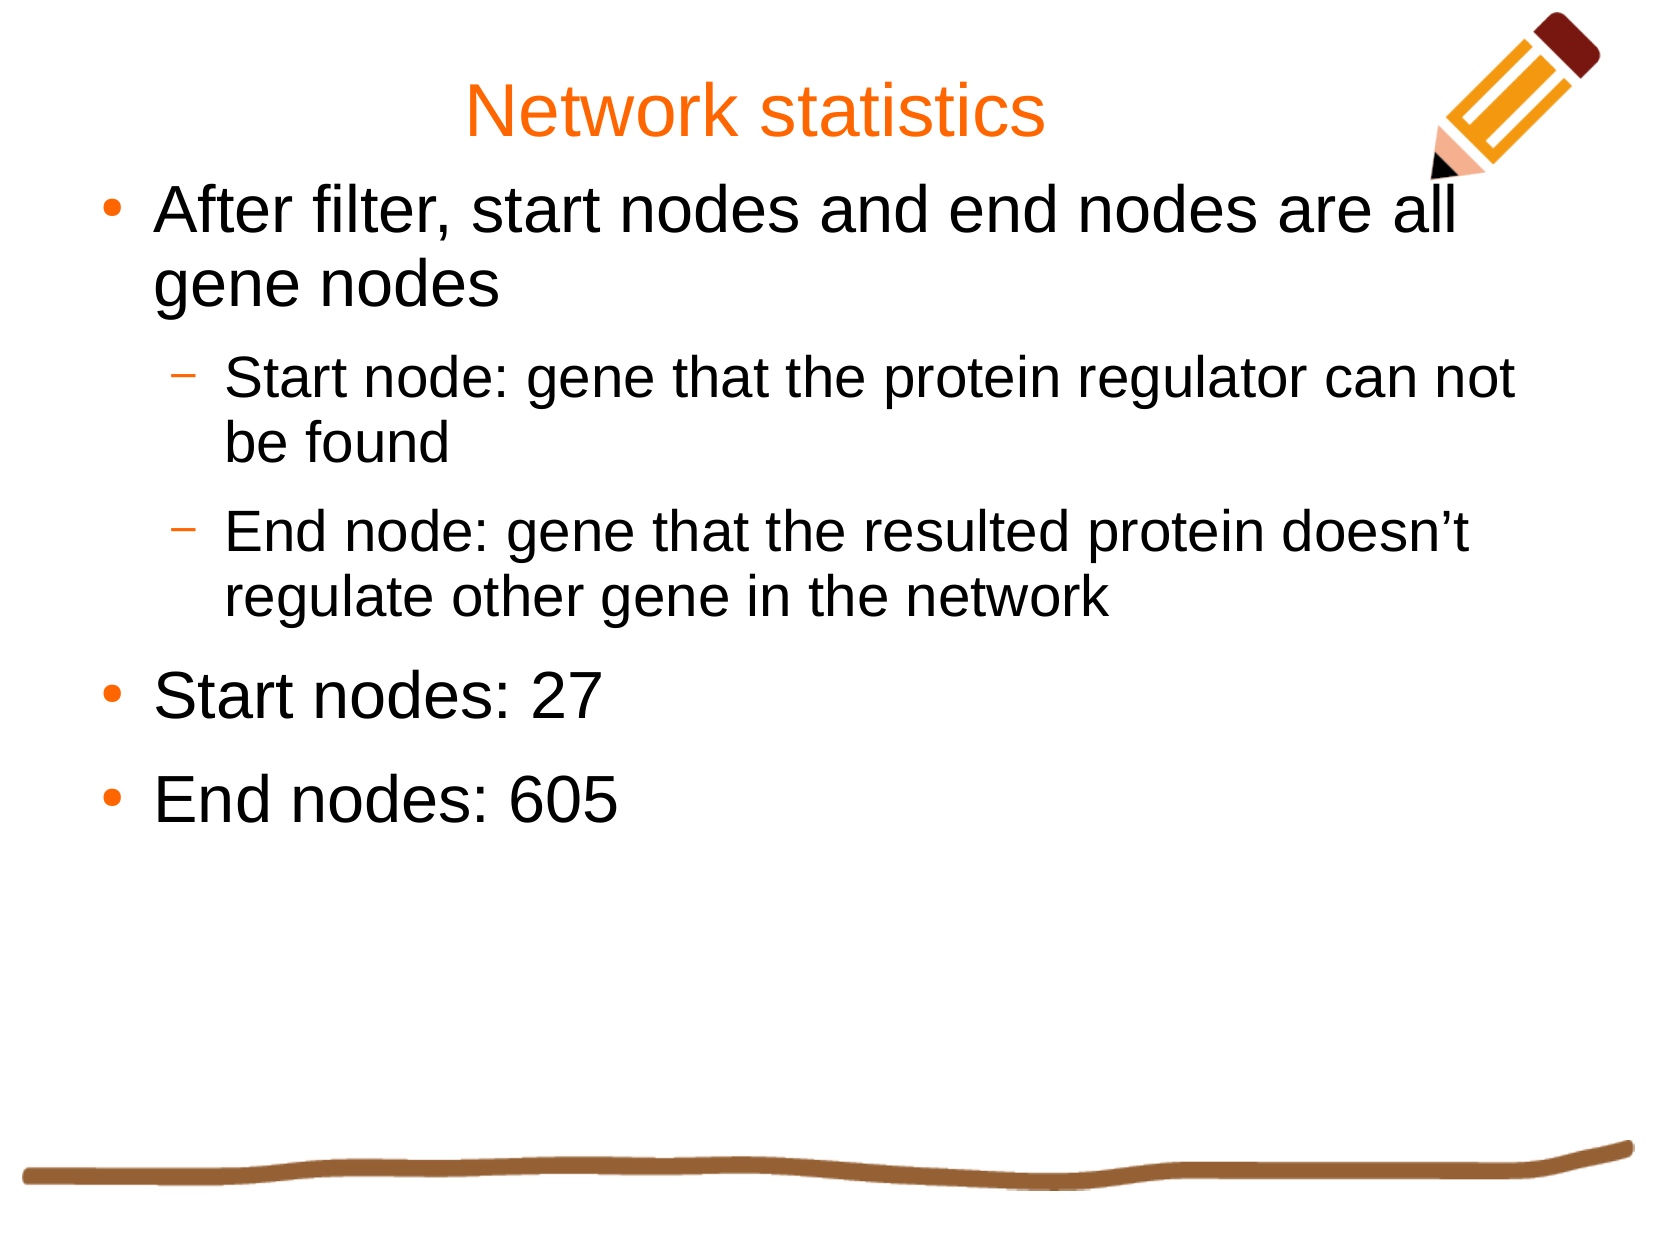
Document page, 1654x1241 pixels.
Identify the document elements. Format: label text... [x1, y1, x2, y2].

picture [22, 1140, 1635, 1191]
title Network statistics [82, 49, 1430, 171]
list After filter, start nodes and end nodes are all gene nodes Start node: gene that the protein regulator can not be found End node: gene that the resulted protein doesn’t regulate other gene in the network Start nodes: 27 End nodes: 605 [82, 171, 1571, 1122]
picture [1430, 12, 1601, 181]
